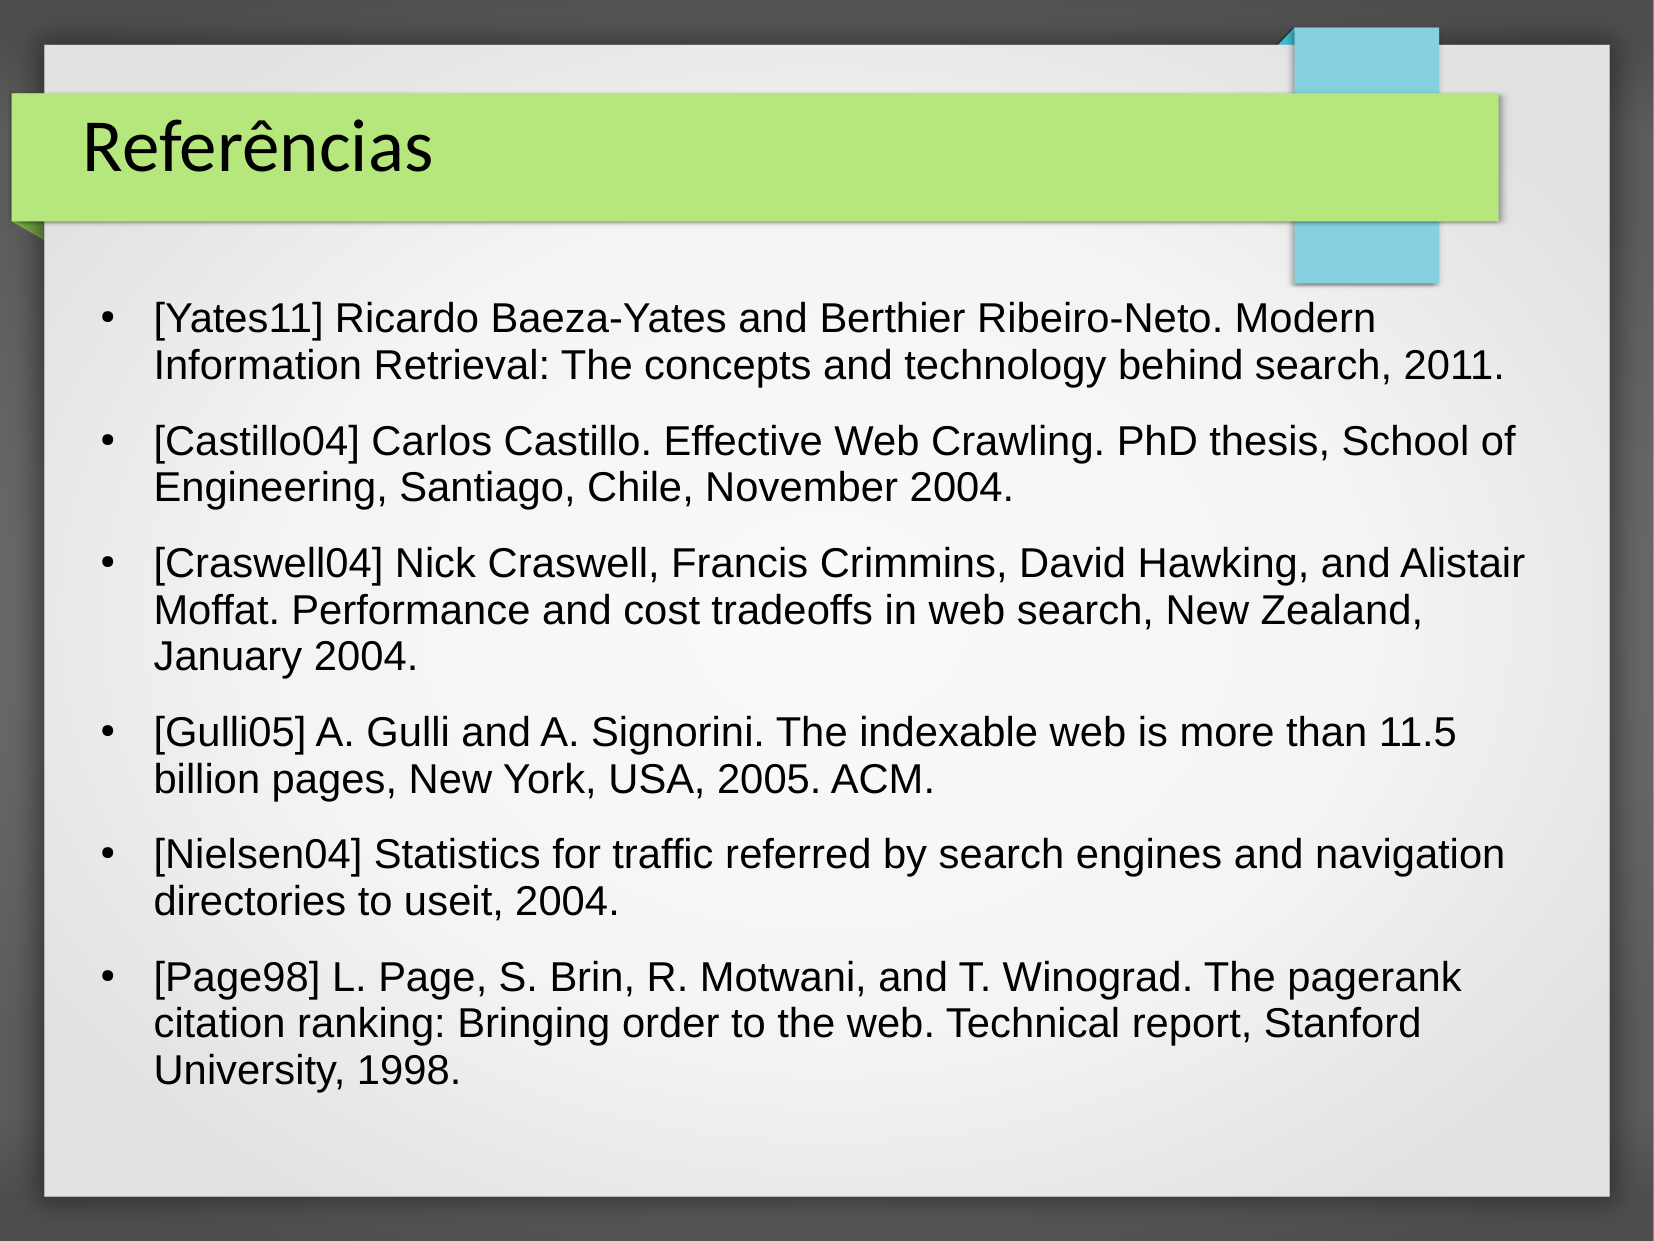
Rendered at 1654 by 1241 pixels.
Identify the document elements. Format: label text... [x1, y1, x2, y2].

picture [0, 0, 1654, 1241]
list [Yates11] Ricardo Baeza-Yates and Berthier Ribeiro-Neto. Modern Information Retrieval: The concepts and technology behind search, 2011. [Castillo04] Carlos Castillo. Effective Web Crawling. PhD thesis, School of Engineering, Santiago, Chile, November 2004. [Craswell04] Nick Craswell, Francis Crimmins, David Hawking, and Alistair Moffat. Performance and cost tradeoffs in web search, New Zealand, January 2004. [Gulli05] A. Gulli and A. Signorini. The indexable web is more than 11.5 billion pages, New York, USA, 2005. ACM. [Nielsen04] Statistics for traffic referred by search engines and navigation directories to useit, 2004. [Page98] L. Page, S. Brin, R. Motwani, and T. Winograd. The pagerank citation ranking: Bringing order to the web. Technical report, Stanford University, 1998. [82, 295, 1571, 1123]
title Referências [82, 49, 1571, 257]
